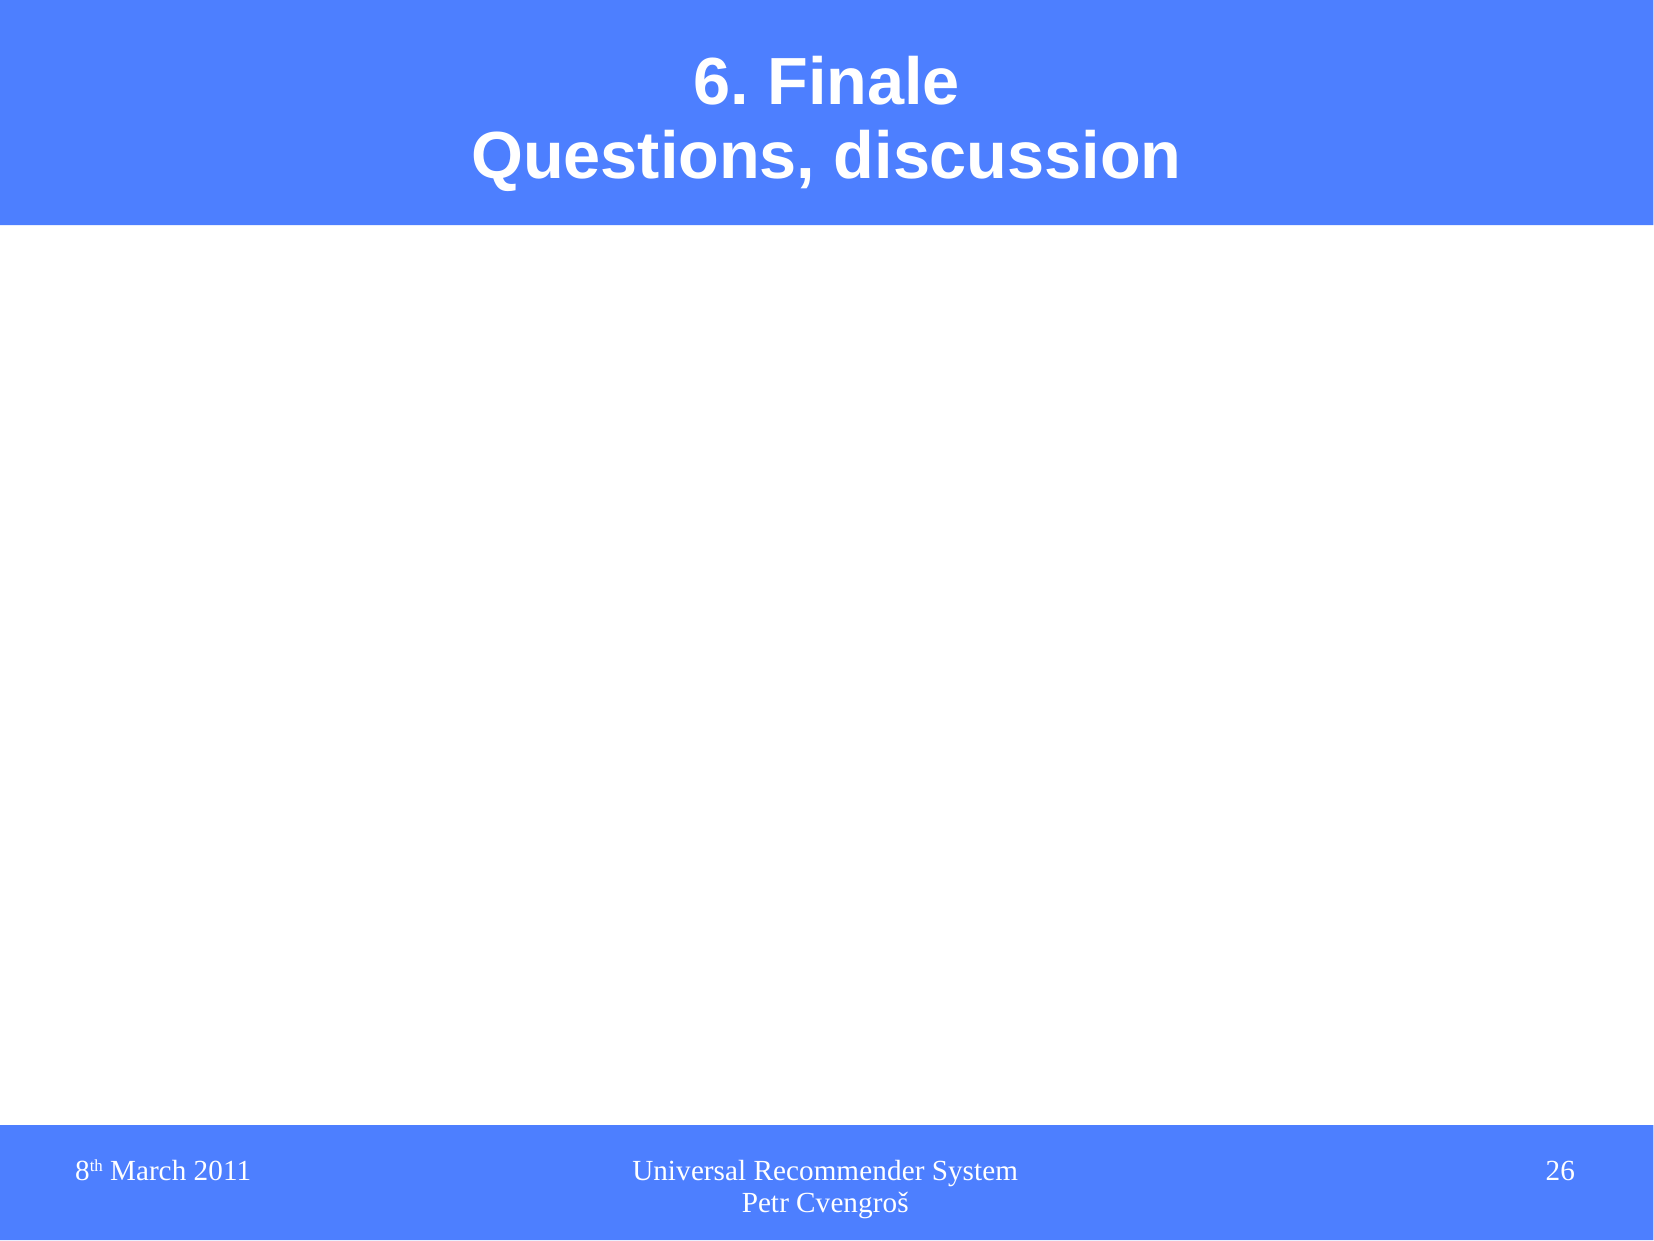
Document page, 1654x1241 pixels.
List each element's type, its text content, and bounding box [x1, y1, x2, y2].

title 6. Finale Questions, discussion [82, 32, 1571, 205]
